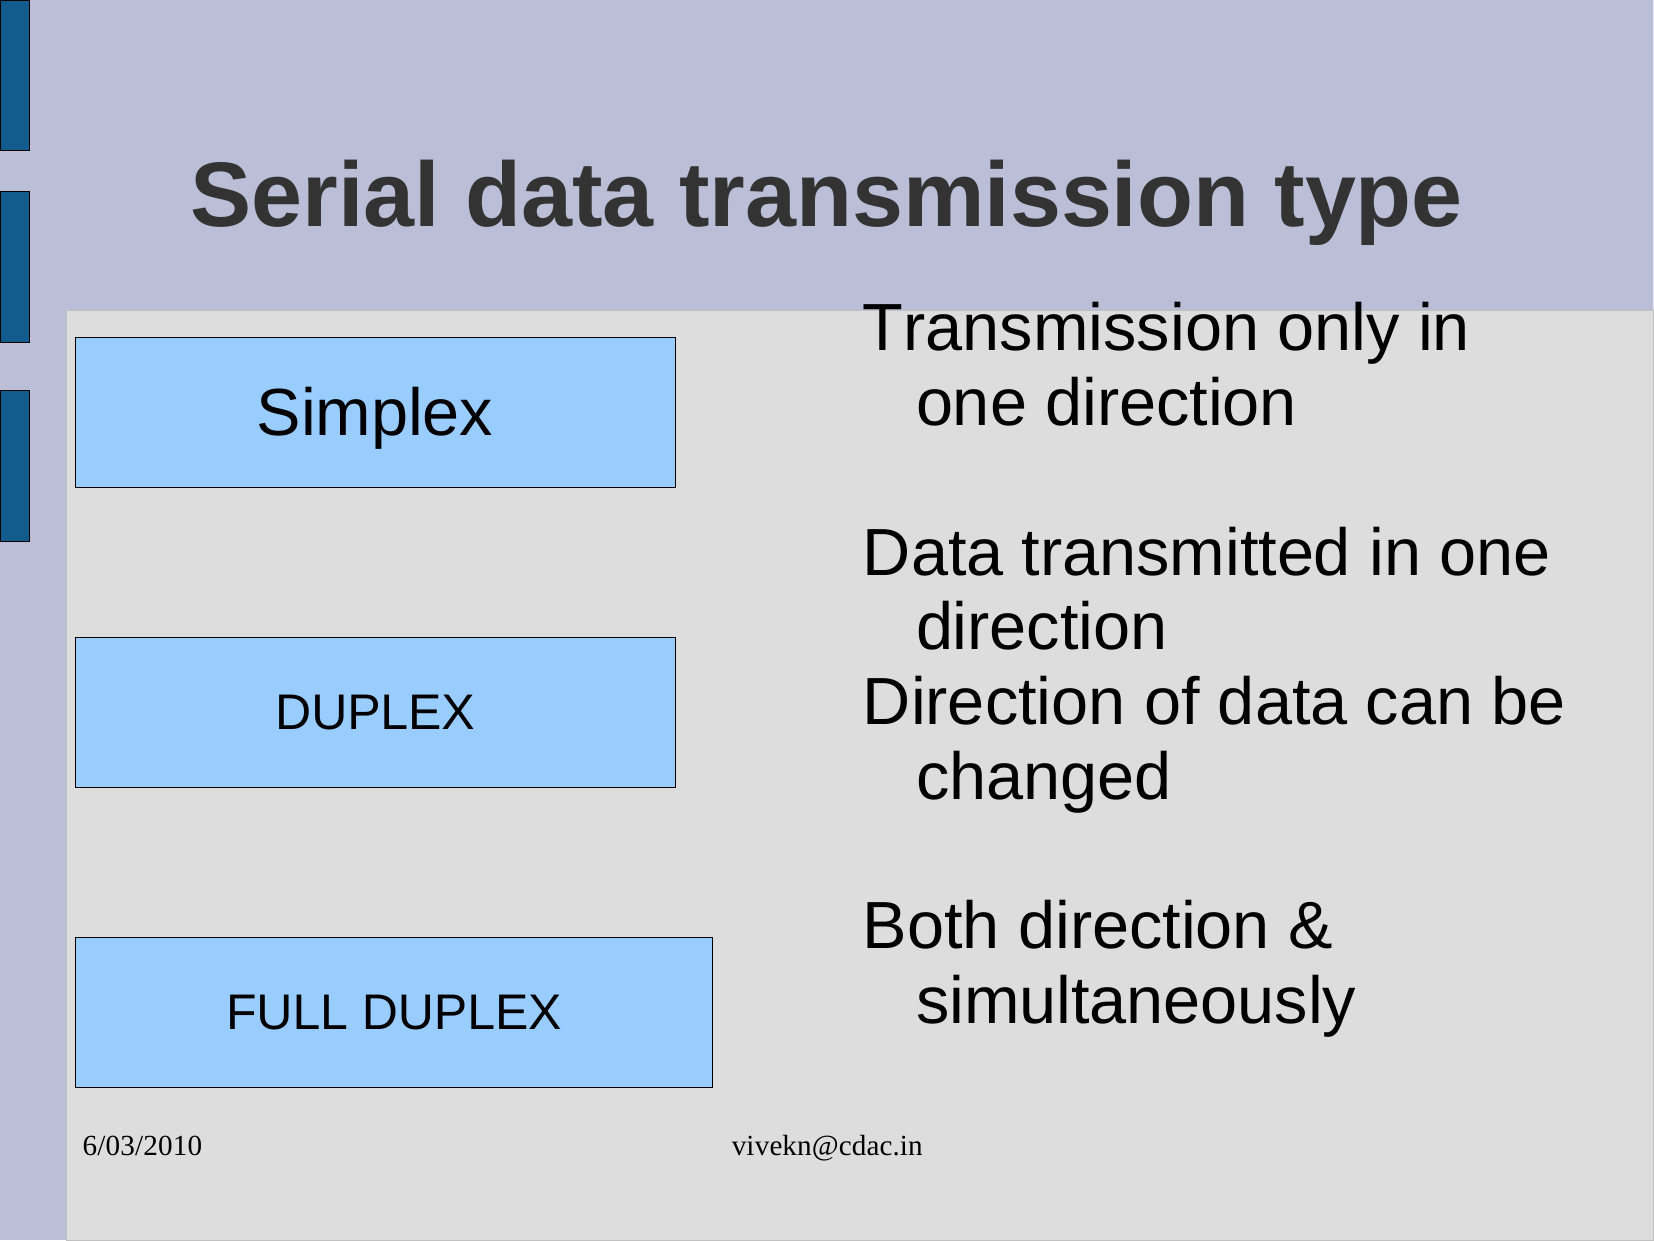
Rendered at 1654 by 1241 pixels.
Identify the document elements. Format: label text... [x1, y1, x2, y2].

text_box FULL DUPLEX [75, 937, 713, 1088]
list Transmission only in one direction Data transmitted in one direction Direction of data can be changed Both direction & simultaneously [845, 290, 1572, 1181]
title Serial data transmission type [121, 91, 1534, 299]
text_box Simplex [75, 337, 676, 488]
text_box DUPLEX [75, 637, 676, 788]
